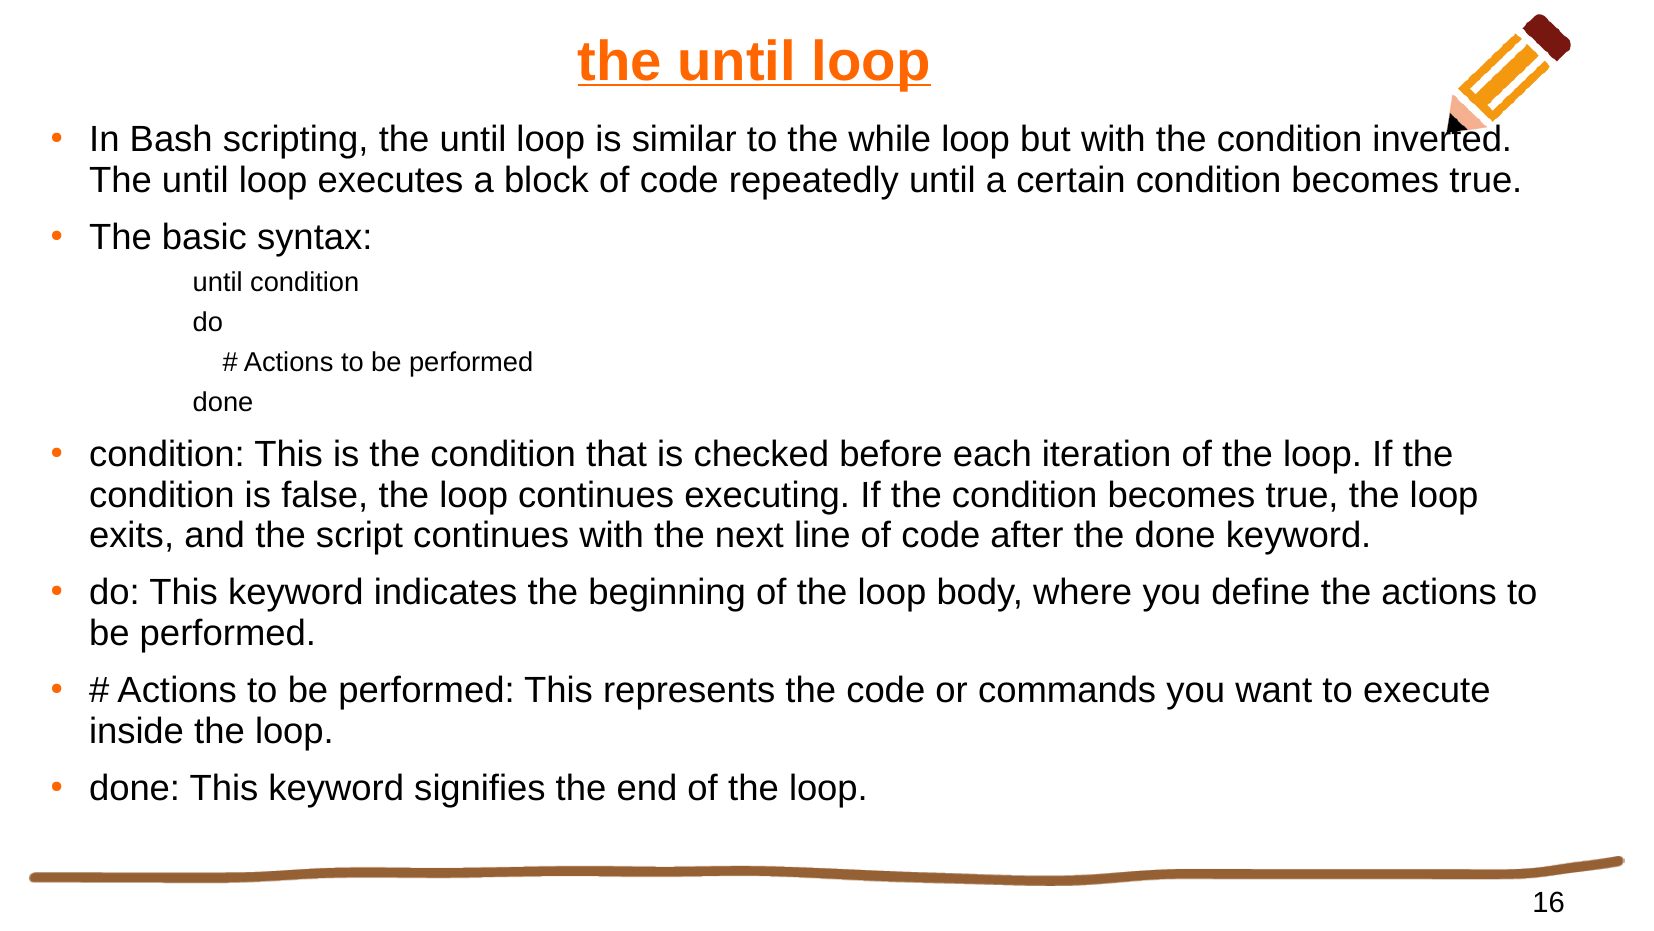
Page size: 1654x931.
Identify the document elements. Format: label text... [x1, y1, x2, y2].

picture [29, 856, 1625, 886]
list In Bash scripting, the until loop is similar to the while loop but with the condition inverted. The until loop executes a block of code repeatedly until a certain condition becomes true. The basic syntax: until condition do # Actions to be performed done condition: This is the condition that is checked before each iteration of the loop. If the condition is false, the loop continues executing. If the condition becomes true, the loop exits, and the script continues with the next line of code after the done keyword. do: This keyword indicates the beginning of the loop body, where you define the actions to be performed. # Actions to be performed: This represents the code or commands you want to execute inside the loop. done: This keyword signifies the end of the loop. [37, 118, 1576, 826]
title the until loop [75, 9, 1434, 113]
picture [1446, 14, 1571, 118]
